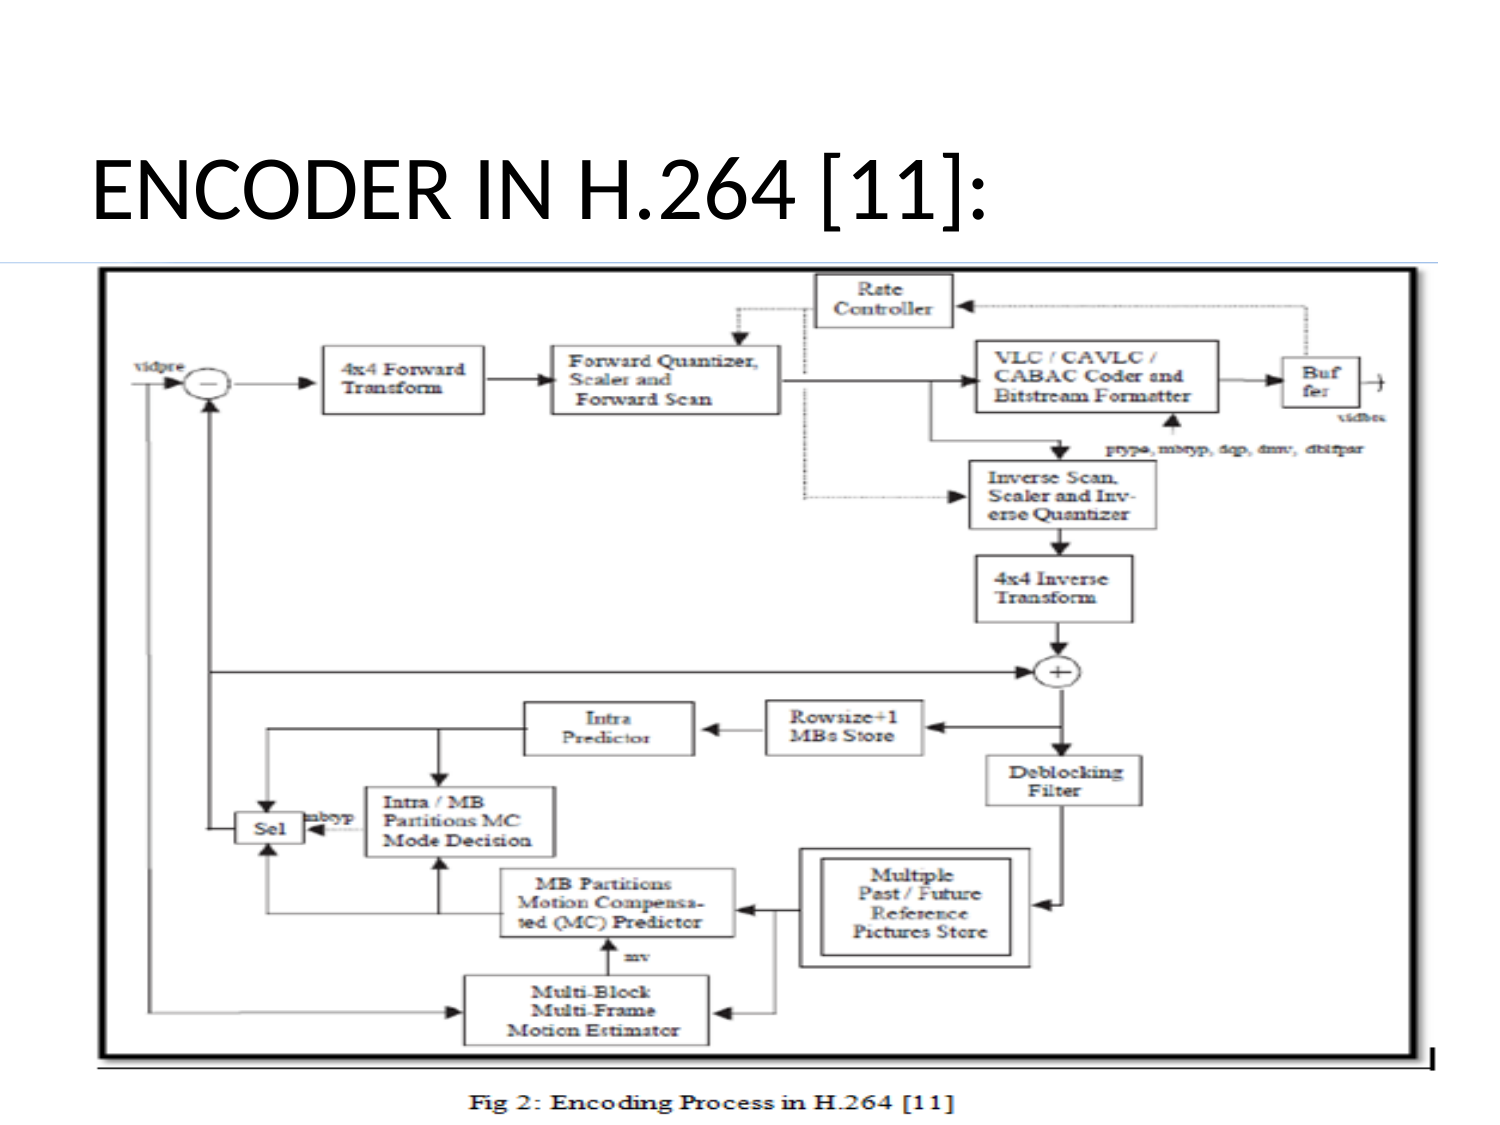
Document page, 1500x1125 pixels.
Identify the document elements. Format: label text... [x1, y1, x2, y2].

picture [0, 262, 1438, 1125]
title ENCODER IN H.264 [11]: [75, 115, 1425, 250]
